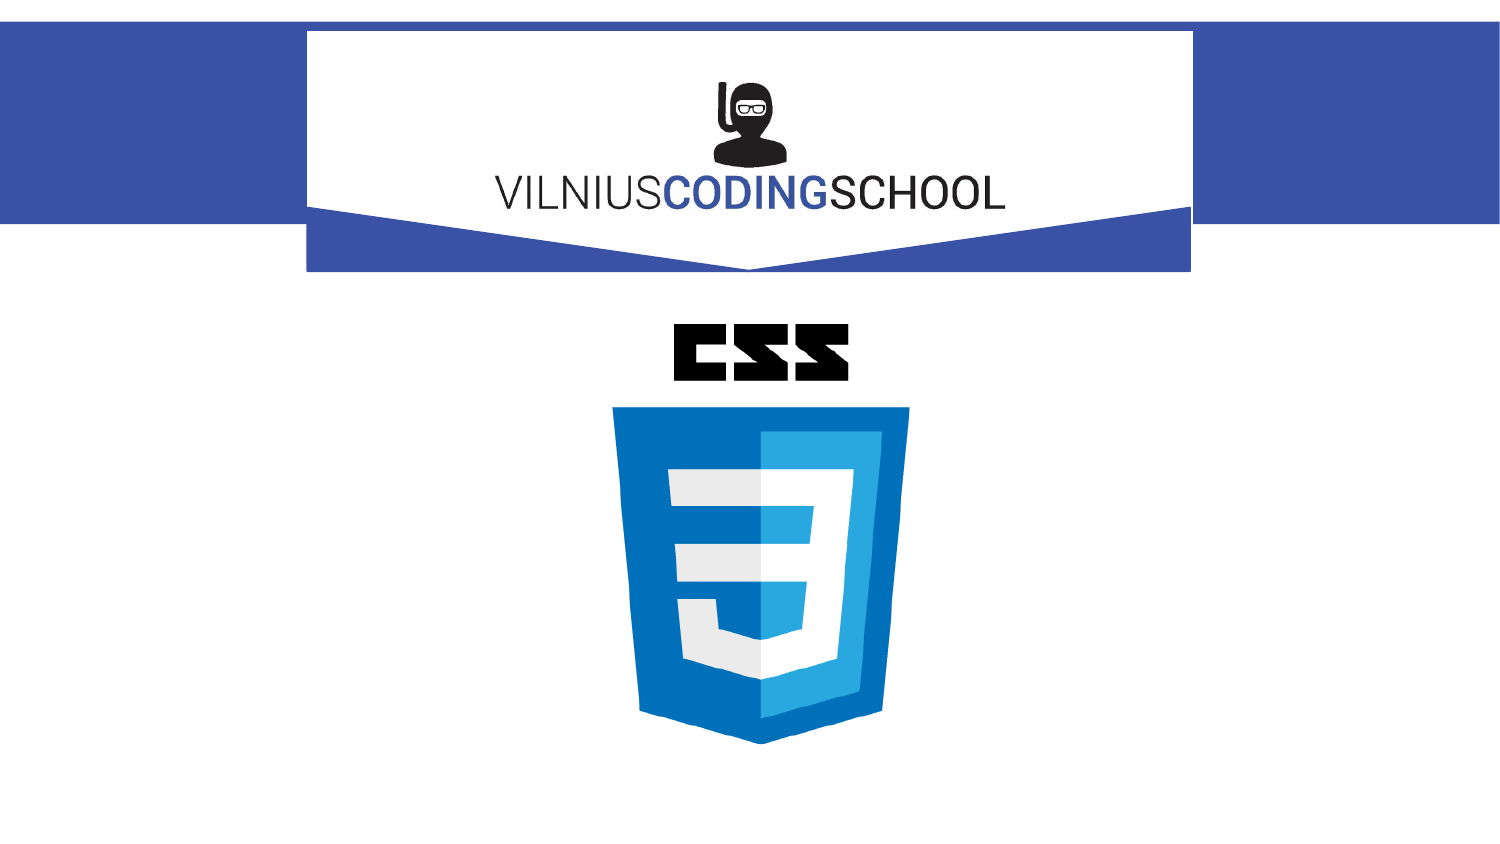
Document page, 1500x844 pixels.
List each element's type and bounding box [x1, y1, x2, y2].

picture [307, 31, 1193, 272]
picture [611, 322, 910, 745]
text_box [307, 207, 1190, 272]
